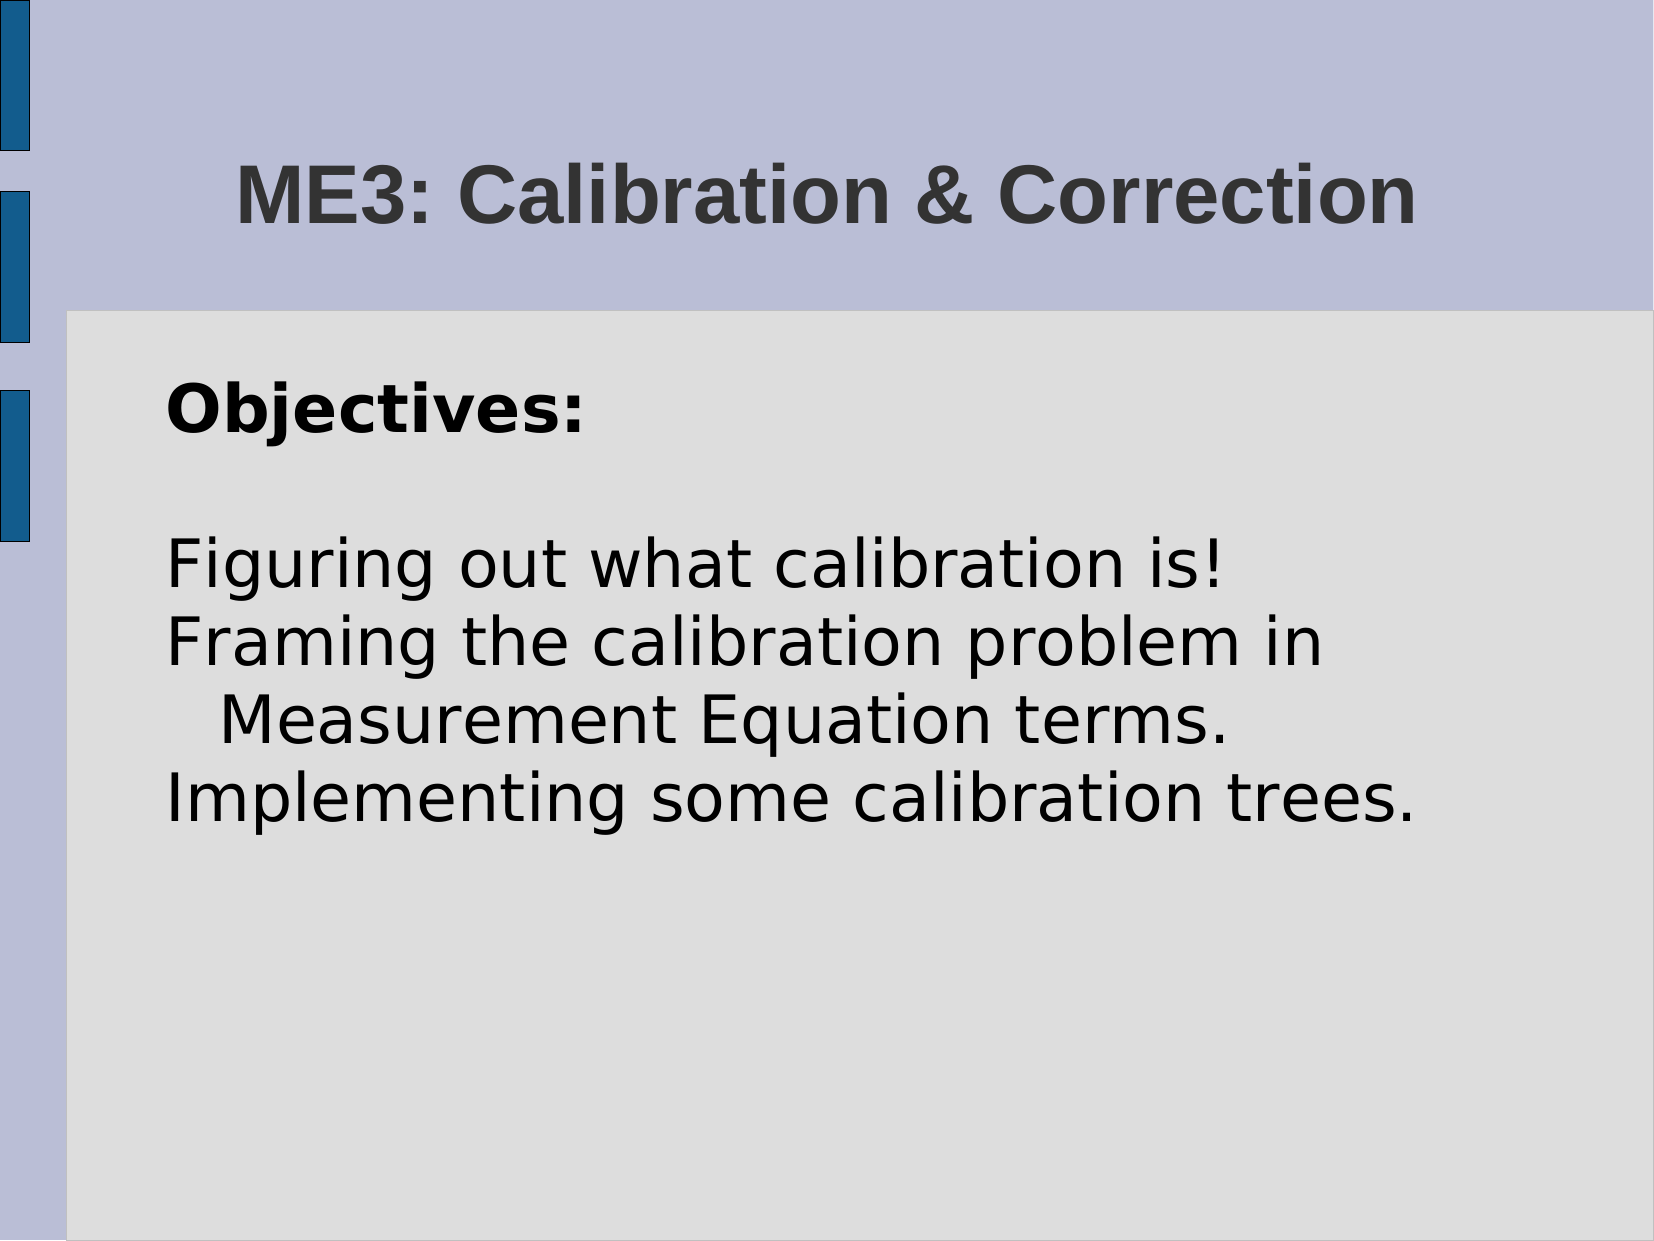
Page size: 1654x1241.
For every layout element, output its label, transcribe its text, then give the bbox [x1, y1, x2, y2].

title ME3: Calibration & Correction [121, 91, 1534, 299]
list Objectives: Figuring out what calibration is! Framing the calibration problem in Measurement Equation terms. Implementing some calibration trees. [147, 370, 1560, 1152]
